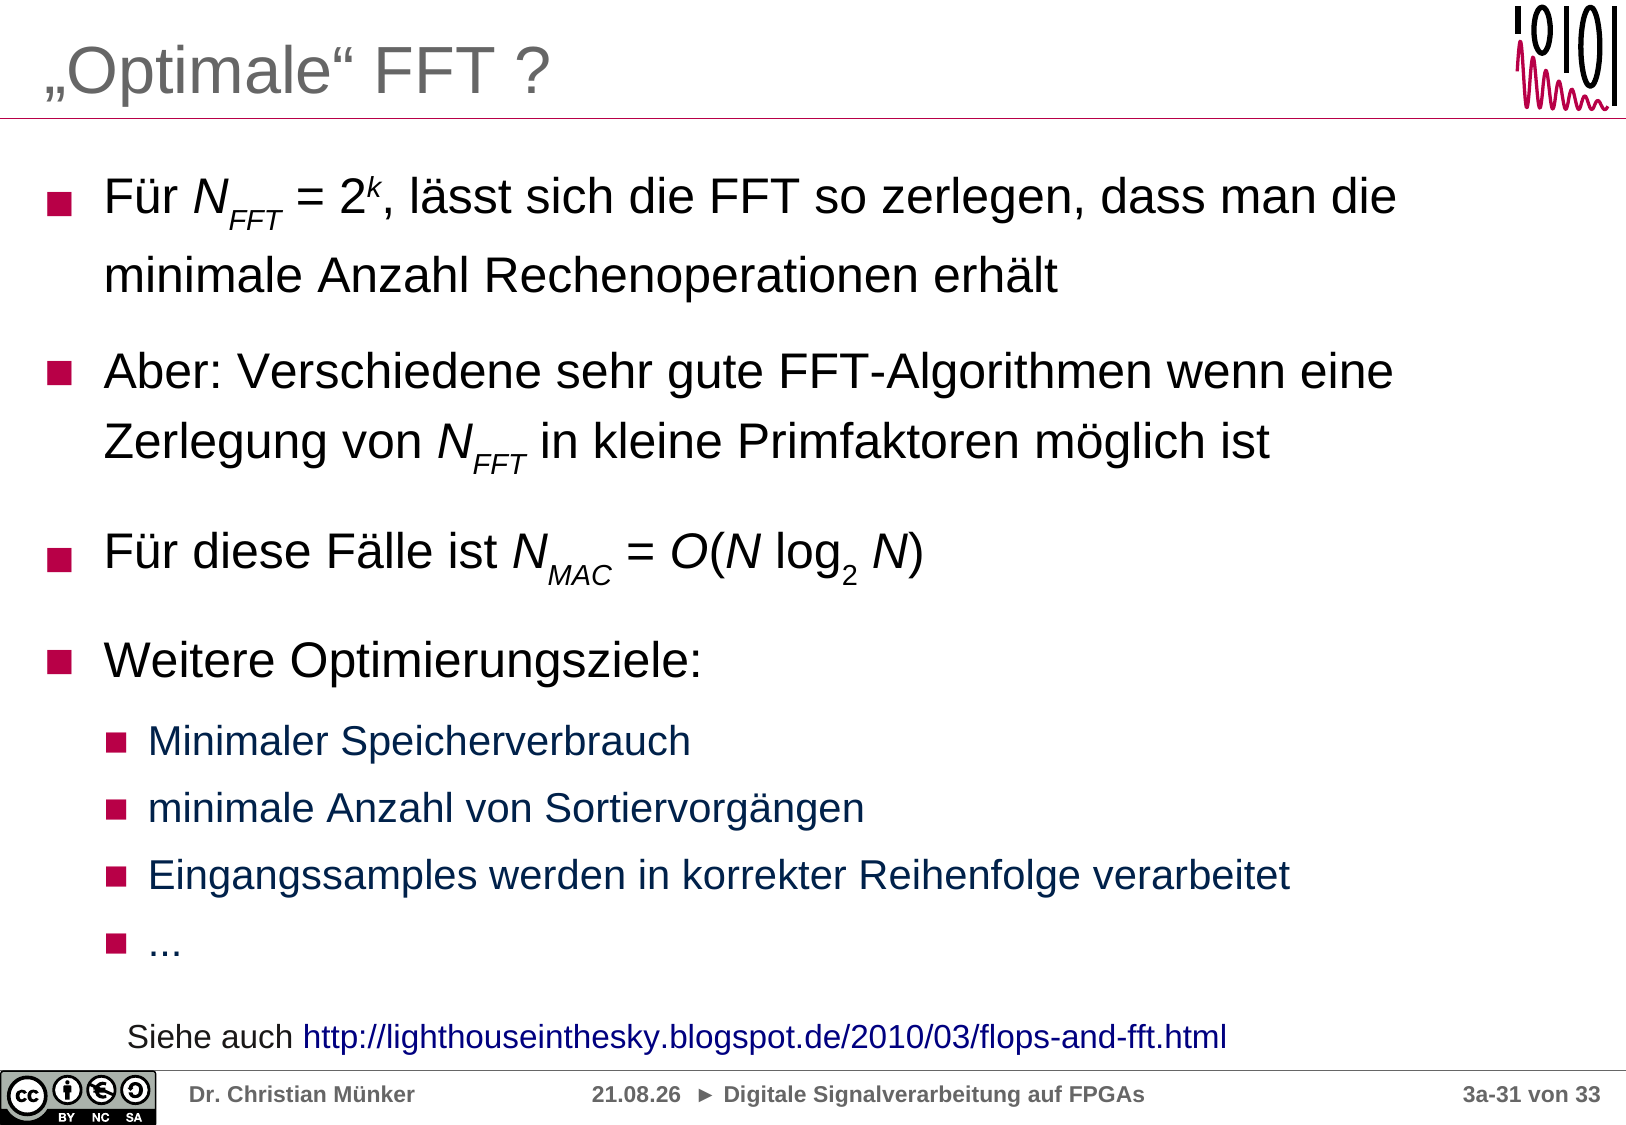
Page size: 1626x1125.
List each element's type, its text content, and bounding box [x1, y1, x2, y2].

text_box Siehe auch http://lighthouseinthesky.blogspot.de/2010/03/flops-and-fft.html [112, 1010, 1607, 1063]
picture [1511, 0, 1624, 113]
title „Optimale“ FFT ? [44, 10, 1299, 137]
list Für NFFT = 2k, lässt sich die FFT so zerlegen, dass man die minimale Anzahl Rechenoperationen erhält Aber: Verschiedene sehr gute FFT-Algorithmen wenn eine Zerlegung von NFFT in kleine Primfaktoren möglich ist Für diese Fälle ist NMAC = O(N log2 N) Weitere Optimierungsziele: Minimaler Speicherverbrauch minimale Anzahl von Sortiervorgängen Eingangssamples werden in korrekter Reihenfolge verarbeitet ... [44, 154, 1581, 1029]
